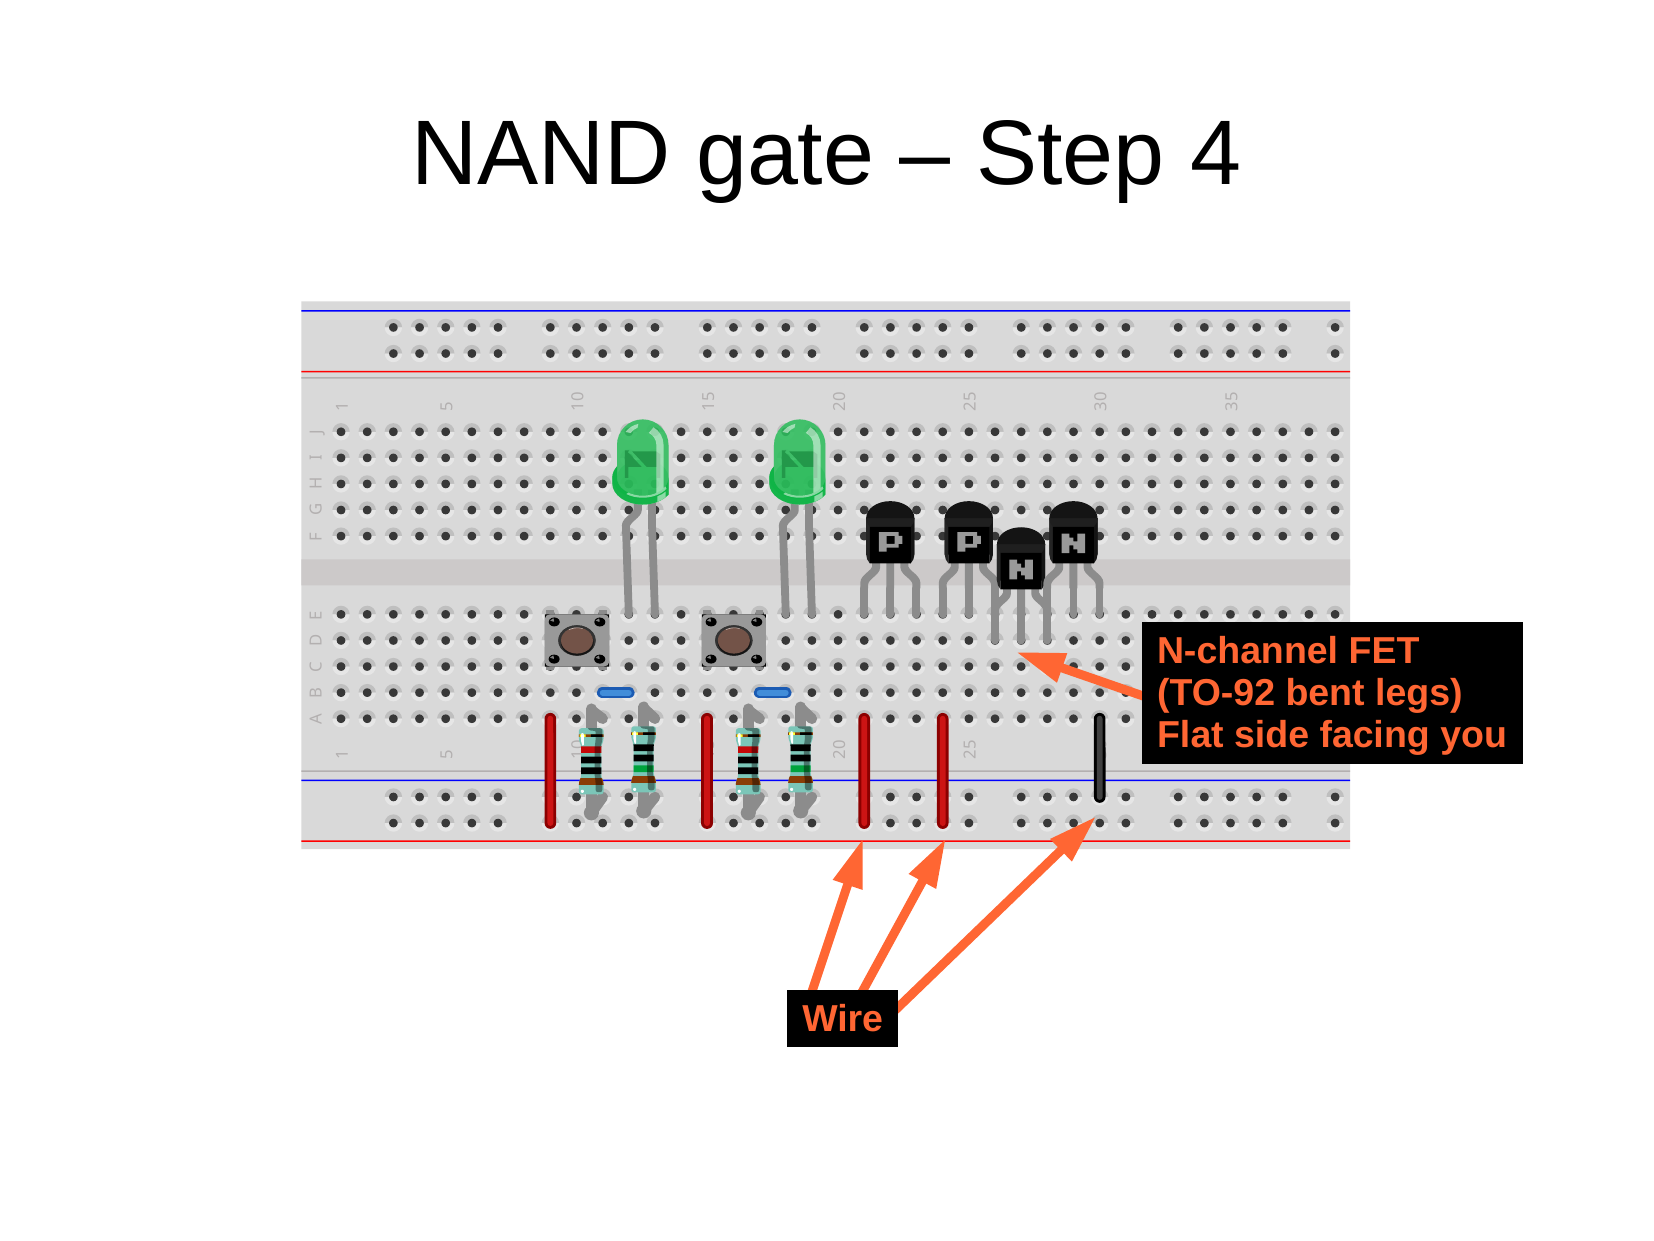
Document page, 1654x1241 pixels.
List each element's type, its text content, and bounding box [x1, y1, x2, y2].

picture [300, 300, 1351, 851]
title NAND gate – Step 4 [82, 49, 1571, 257]
text_box Wire [787, 990, 898, 1047]
text_box N-channel FET (TO-92 bent legs) Flat side facing you [1142, 622, 1523, 764]
